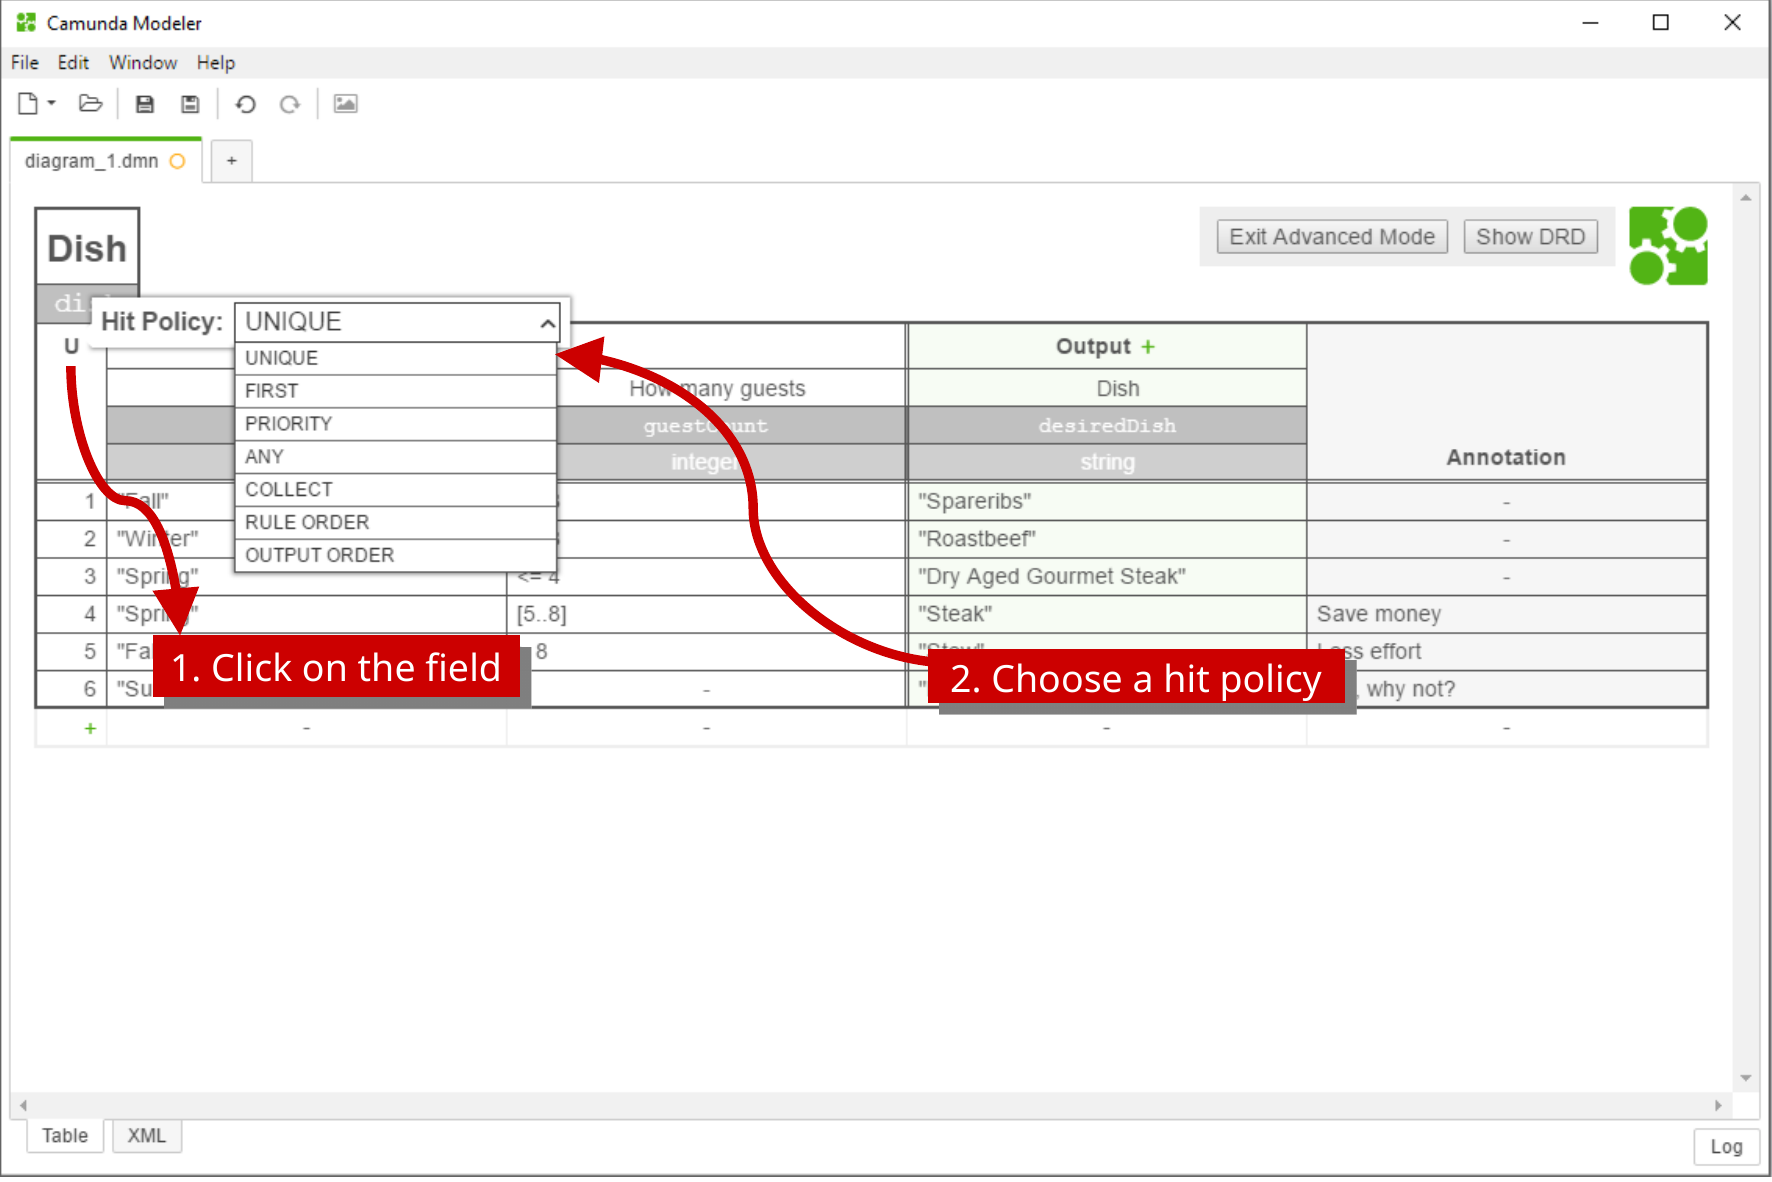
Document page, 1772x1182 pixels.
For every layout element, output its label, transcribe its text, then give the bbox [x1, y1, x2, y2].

picture [0, 0, 1772, 1177]
text_box 2. Choose a hit policy [928, 649, 1345, 703]
text_box 1. Click on the field [153, 635, 520, 697]
